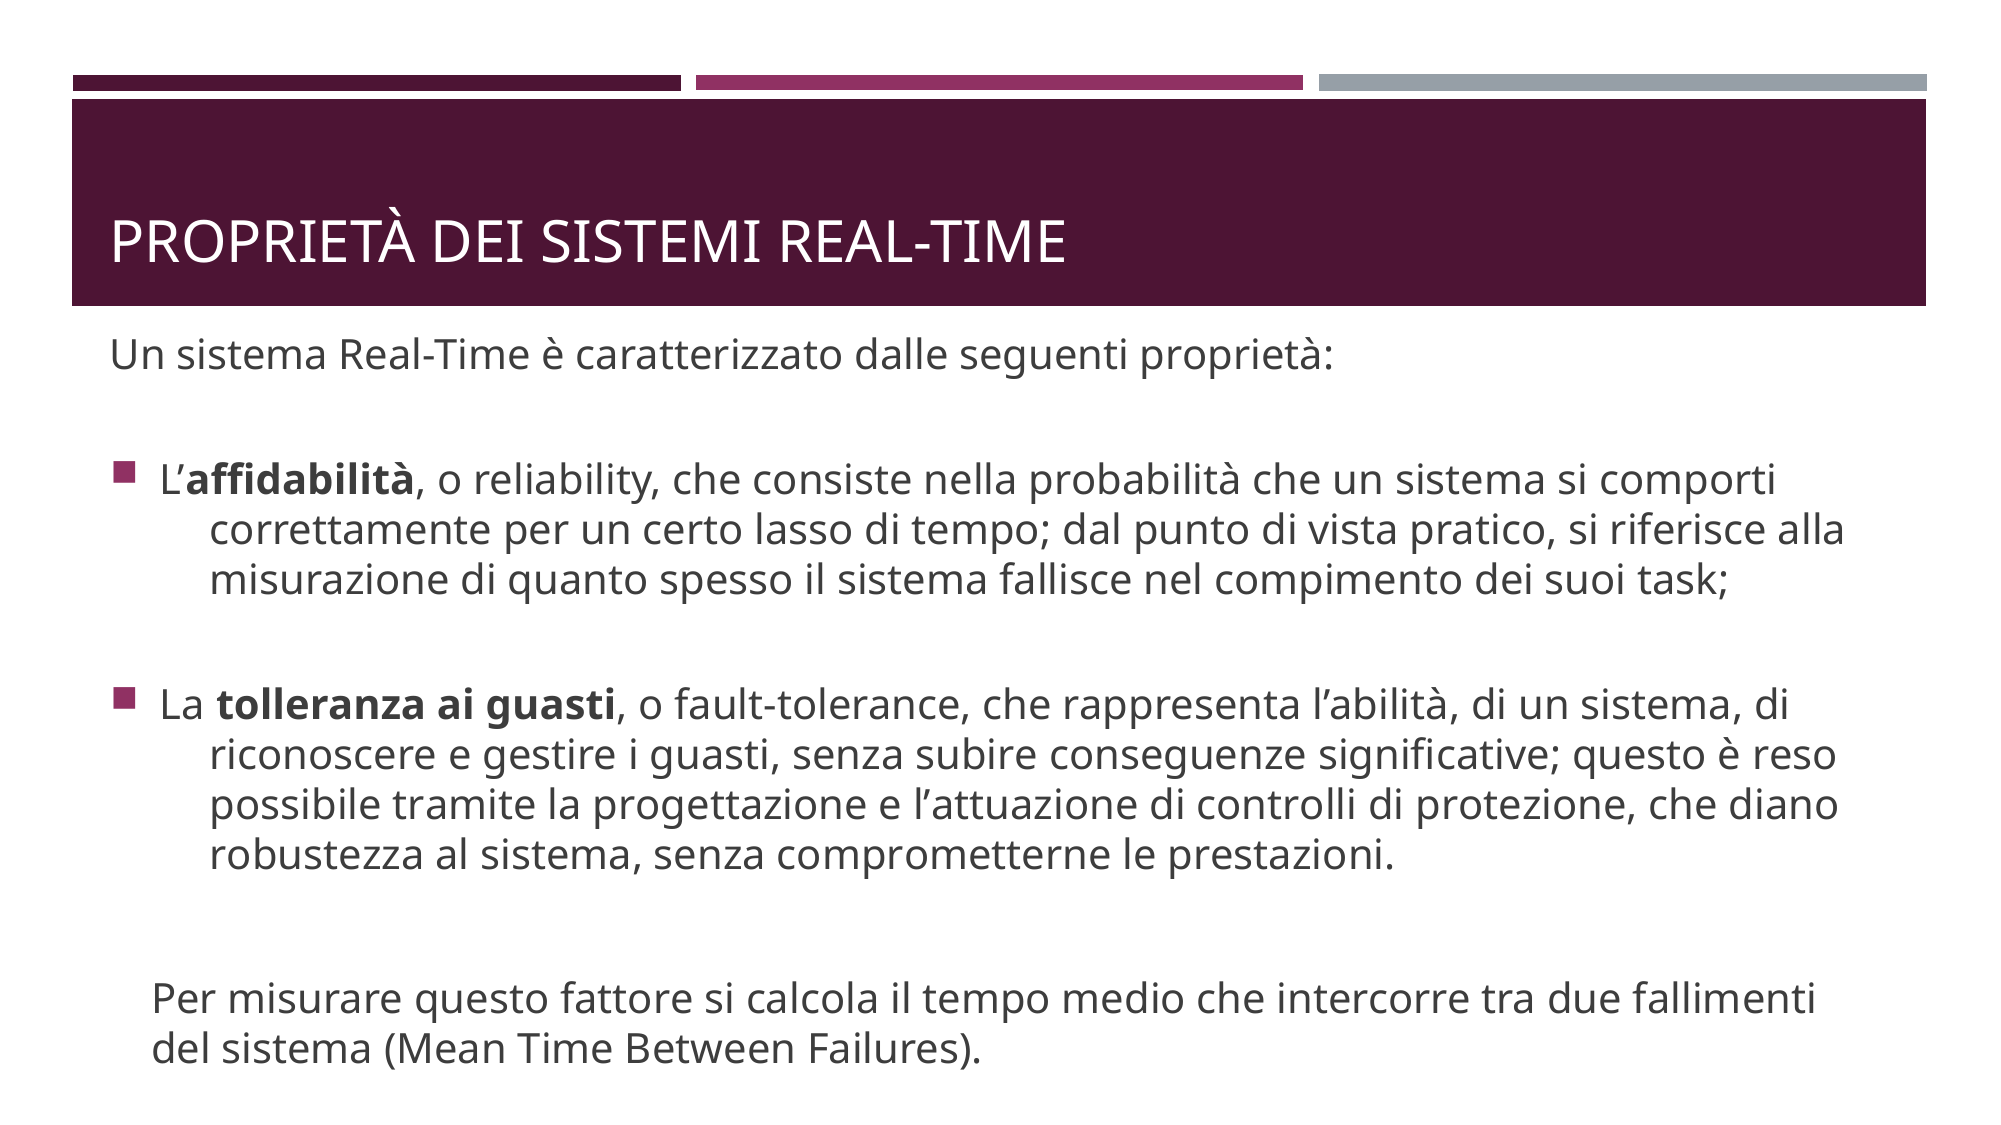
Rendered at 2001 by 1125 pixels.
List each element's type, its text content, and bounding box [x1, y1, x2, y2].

title Proprietà dei sistemi real-time [94, 119, 1904, 282]
text_box Per misurare questo fattore si calcola il tempo medio che intercorre tra due fallimenti del sistema (Mean Time Between Failures). [136, 964, 1863, 1081]
text_box Un sistema Real-Time è caratterizzato dalle seguenti proprietà: L’affidabilità, o reliability, che consiste nella probabilità che un sistema si comporti correttamente per un certo lasso di tempo; dal punto di vista pratico, si riferisce alla misurazione di quanto spesso il sistema fallisce nel compimento dei suoi task; La tolleranza ai guasti, o fault-tolerance, che rappresenta l’abilità, di un sistema, di riconoscere e gestire i guasti, senza subire conseguenze significative; questo è reso possibile tramite la progettazione e l’attuazione di controlli di protezione, che diano robustezza al sistema, senza comprometterne le prestazioni. [94, 320, 1904, 927]
